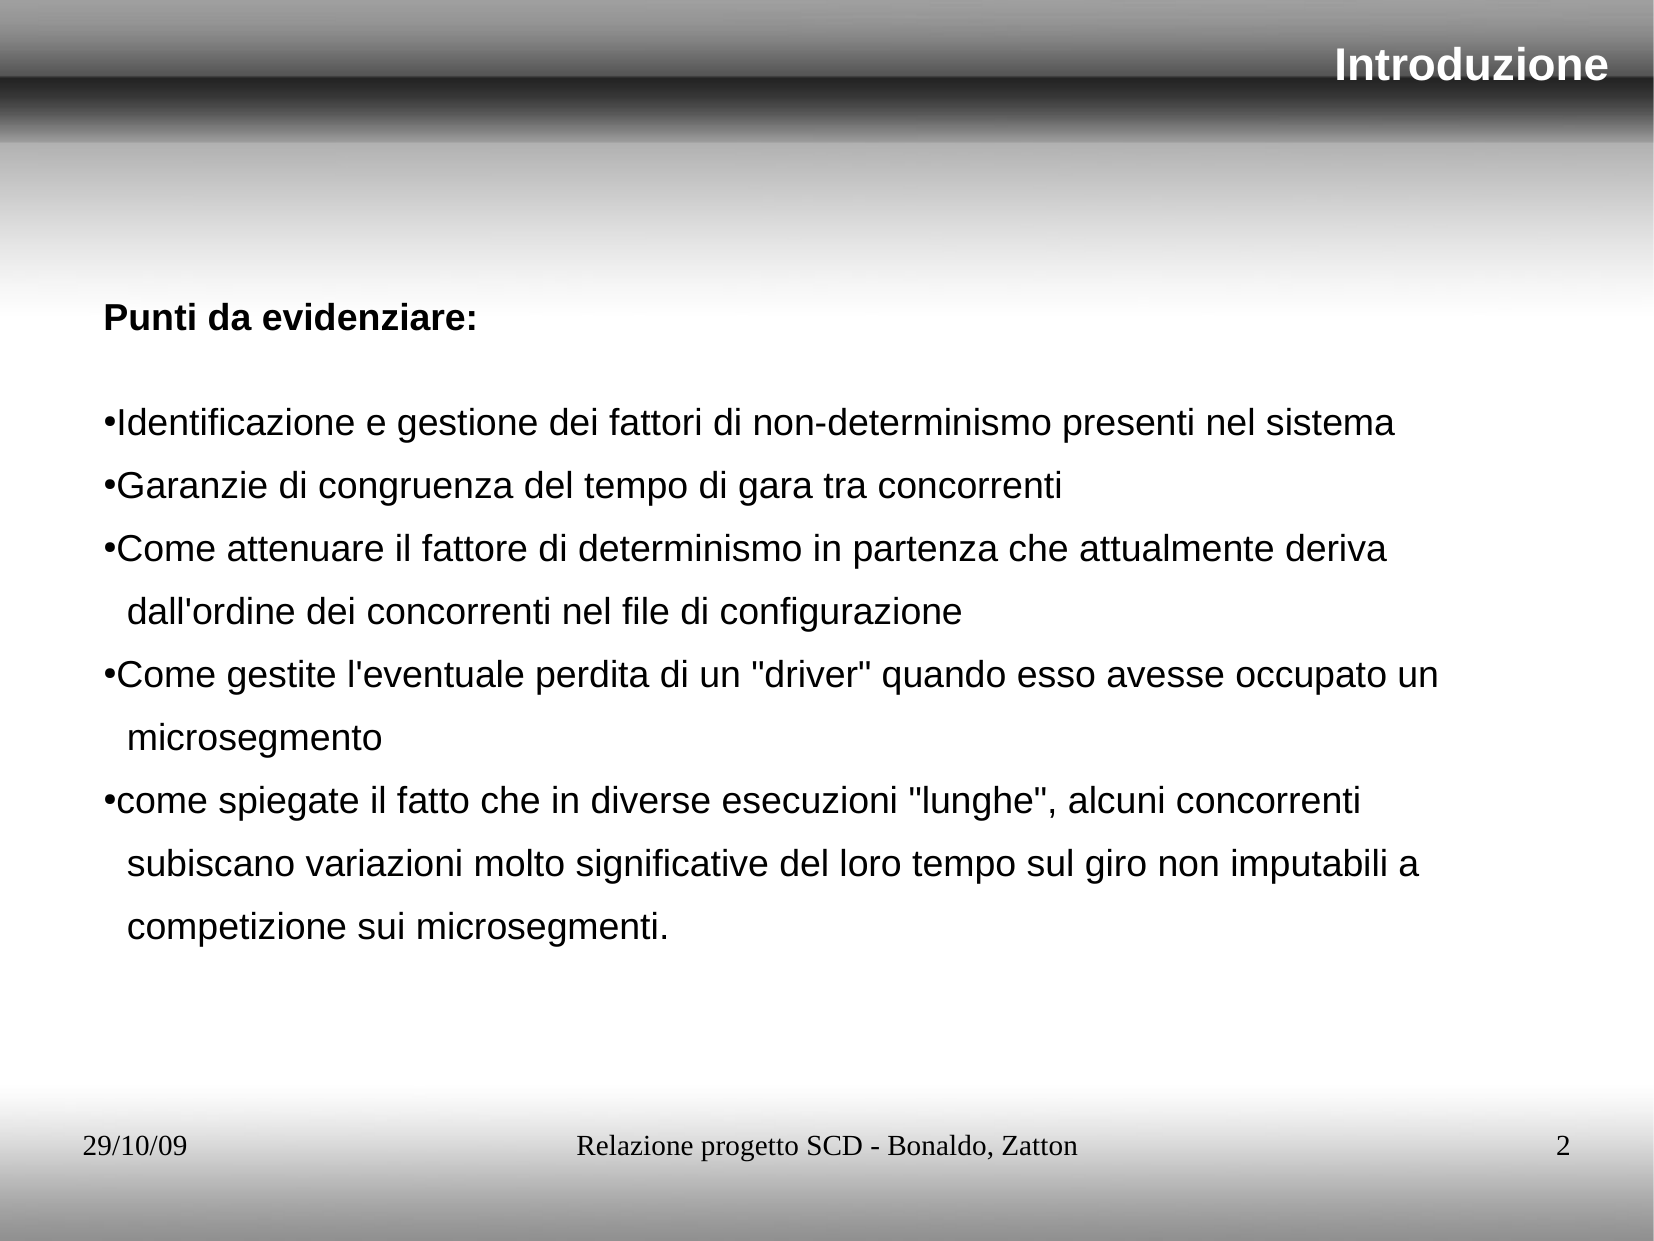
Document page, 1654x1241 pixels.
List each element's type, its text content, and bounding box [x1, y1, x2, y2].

picture [0, 0, 1654, 1241]
text_box Punti da evidenziare: Identificazione e gestione dei fattori di non-determinismo presenti nel sistema Garanzie di congruenza del tempo di gara tra concorrenti Come attenuare il fattore di determinismo in partenza che attualmente deriva dall'ordine dei concorrenti nel file di configurazione Come gestite l'eventuale perdita di un "driver" quando esso avesse occupato un microsegmento come spiegate il fatto che in diverse esecuzioni "lunghe", alcuni concorrenti subiscano variazioni molto significative del loro tempo sul giro non imputabili a competizione sui microsegmenti. [88, 289, 1536, 958]
text_box Introduzione [679, 31, 1625, 119]
